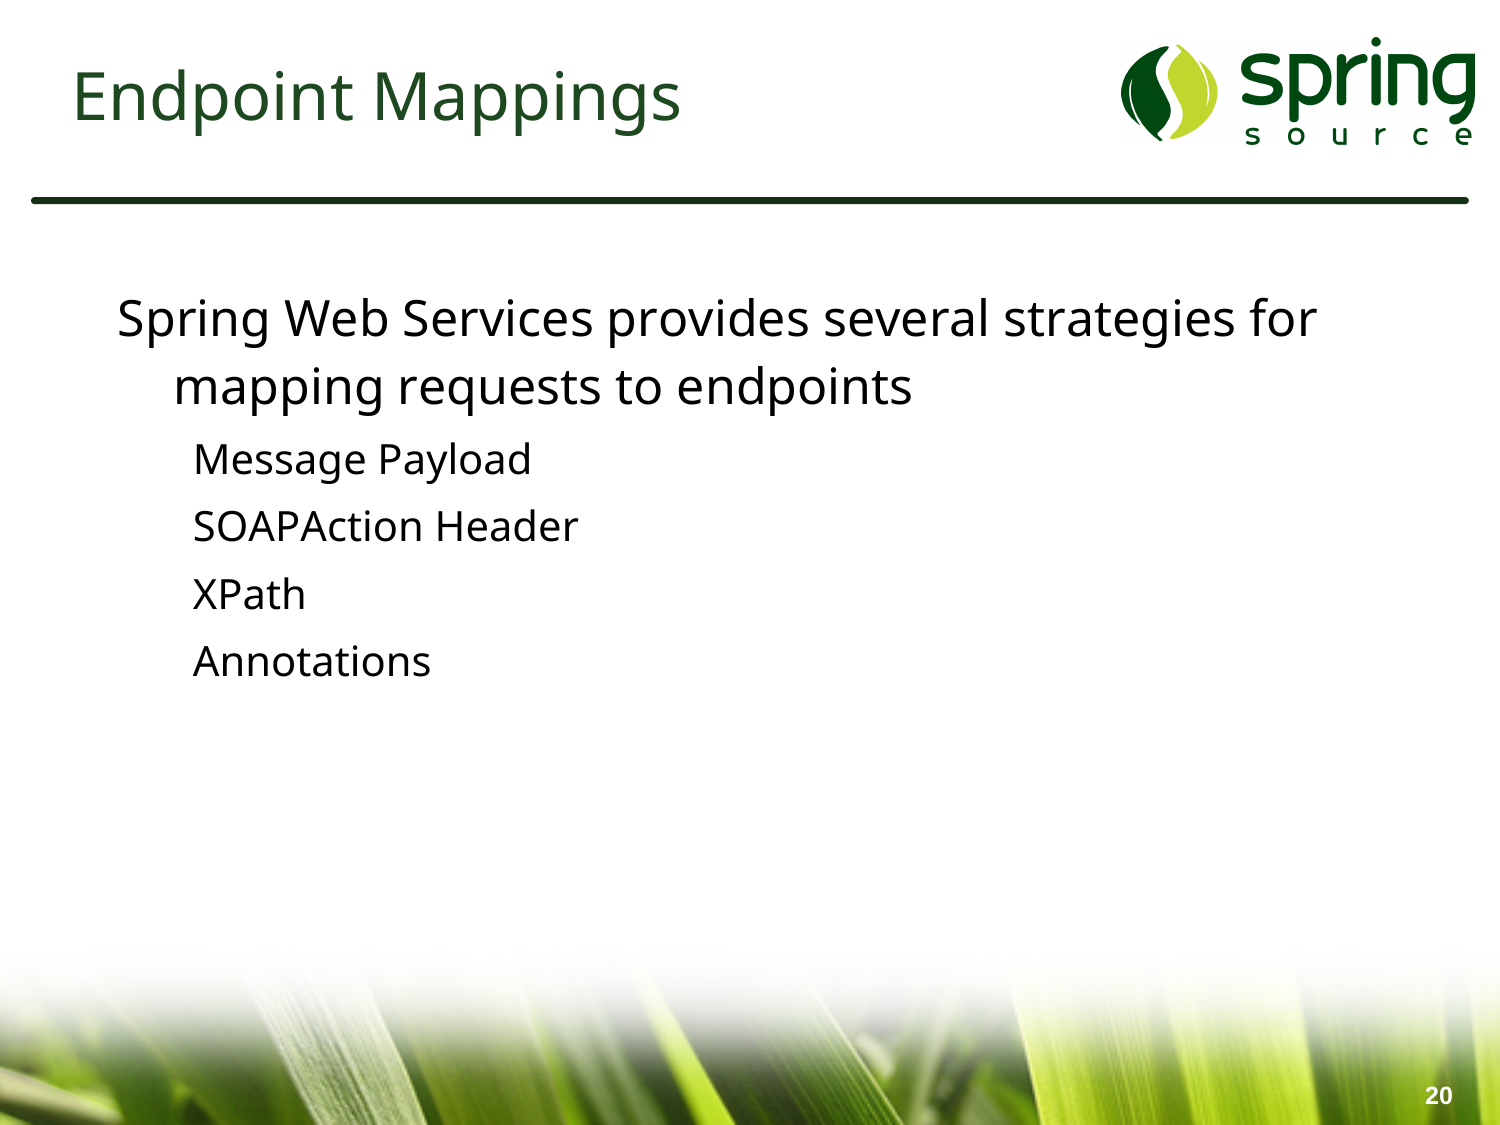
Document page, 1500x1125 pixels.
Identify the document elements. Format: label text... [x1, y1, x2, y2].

list Spring Web Services provides several strategies for mapping requests to endpoints Message Payload SOAPAction Header XPath Annotations [103, 275, 1394, 938]
picture [1121, 37, 1475, 145]
title Endpoint Mappings [56, 13, 1089, 176]
picture [0, 944, 1500, 1125]
